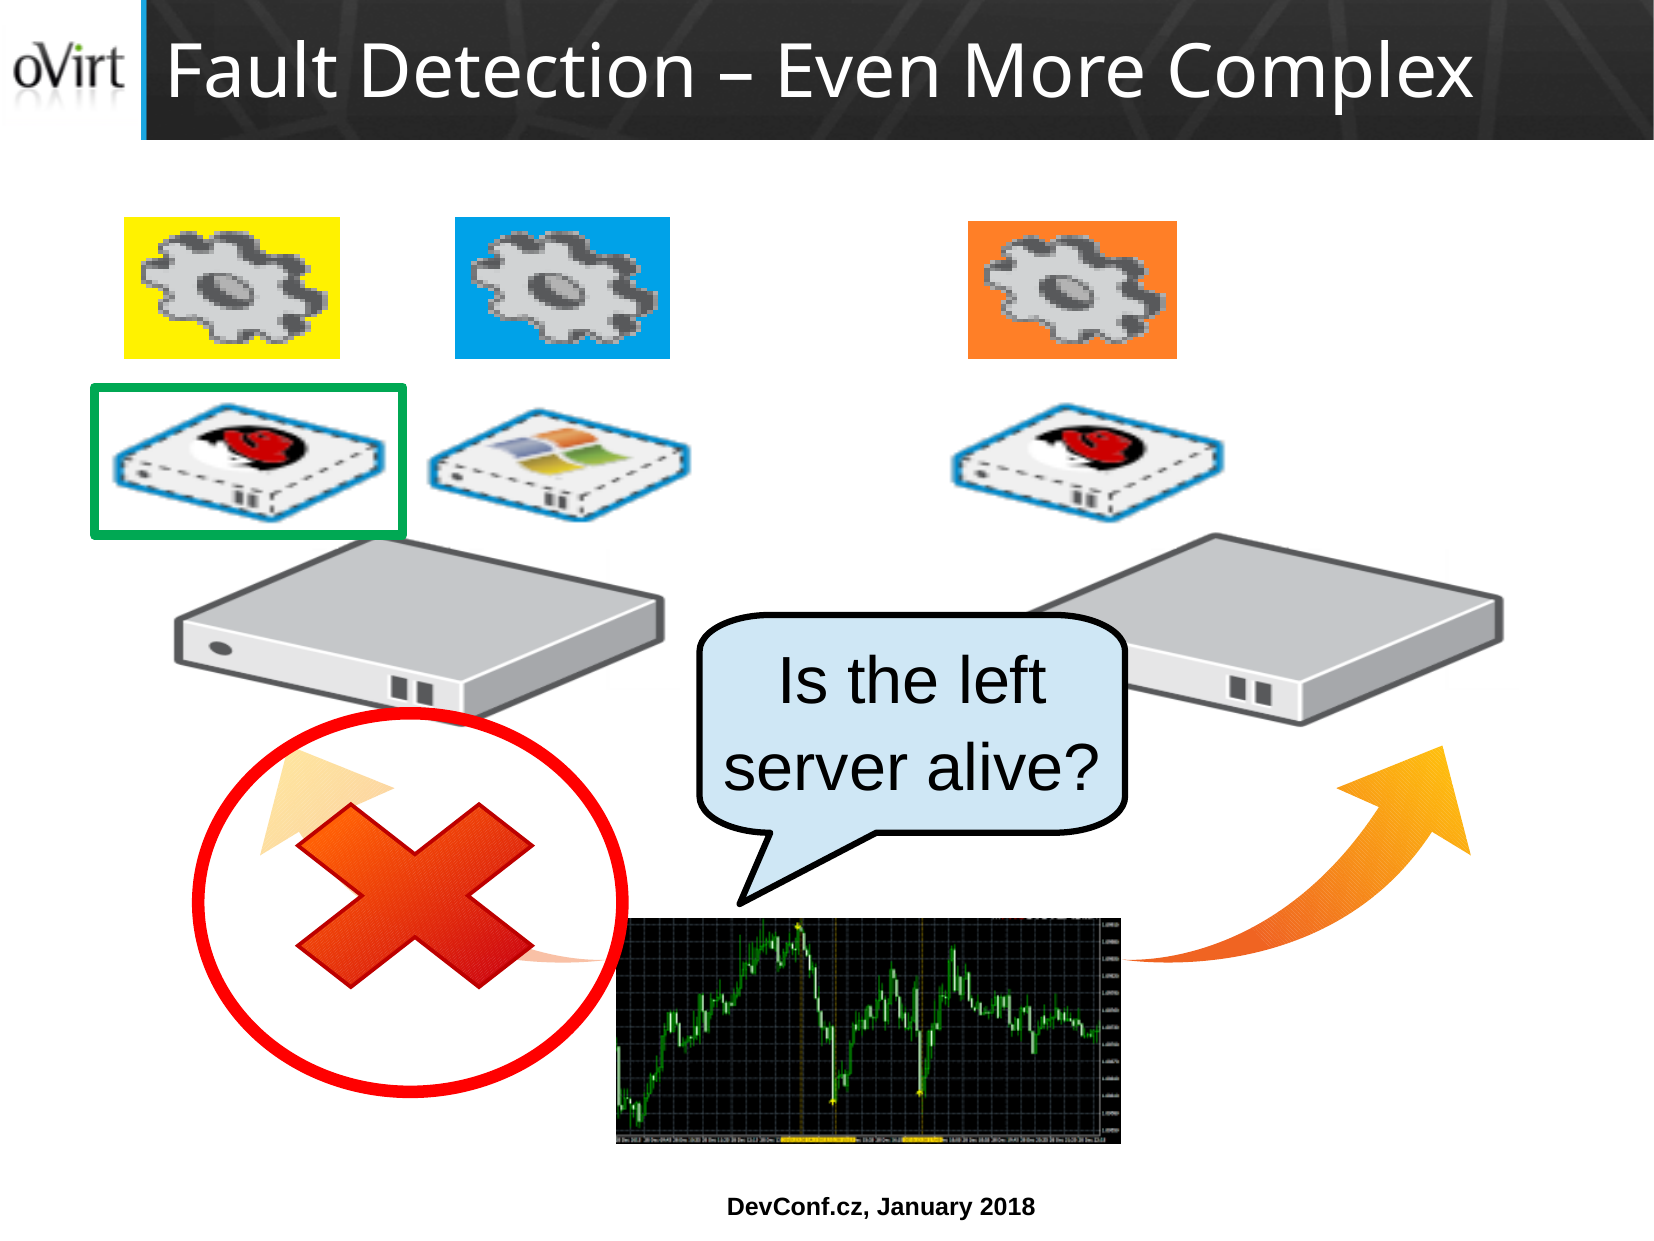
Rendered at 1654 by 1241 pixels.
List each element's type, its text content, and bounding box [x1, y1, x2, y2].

picture [968, 221, 1177, 359]
picture [937, 391, 1564, 740]
text_box [255, 730, 305, 736]
text_box Is the left server alive? [699, 614, 1126, 905]
text_box [516, 730, 612, 736]
title Fault Detection – Even More Complex [164, 11, 1653, 126]
picture [0, 0, 1654, 140]
picture [124, 217, 340, 359]
picture [99, 391, 398, 531]
picture [124, 380, 1475, 1144]
text_box [328, 730, 493, 736]
picture [472, 232, 657, 343]
